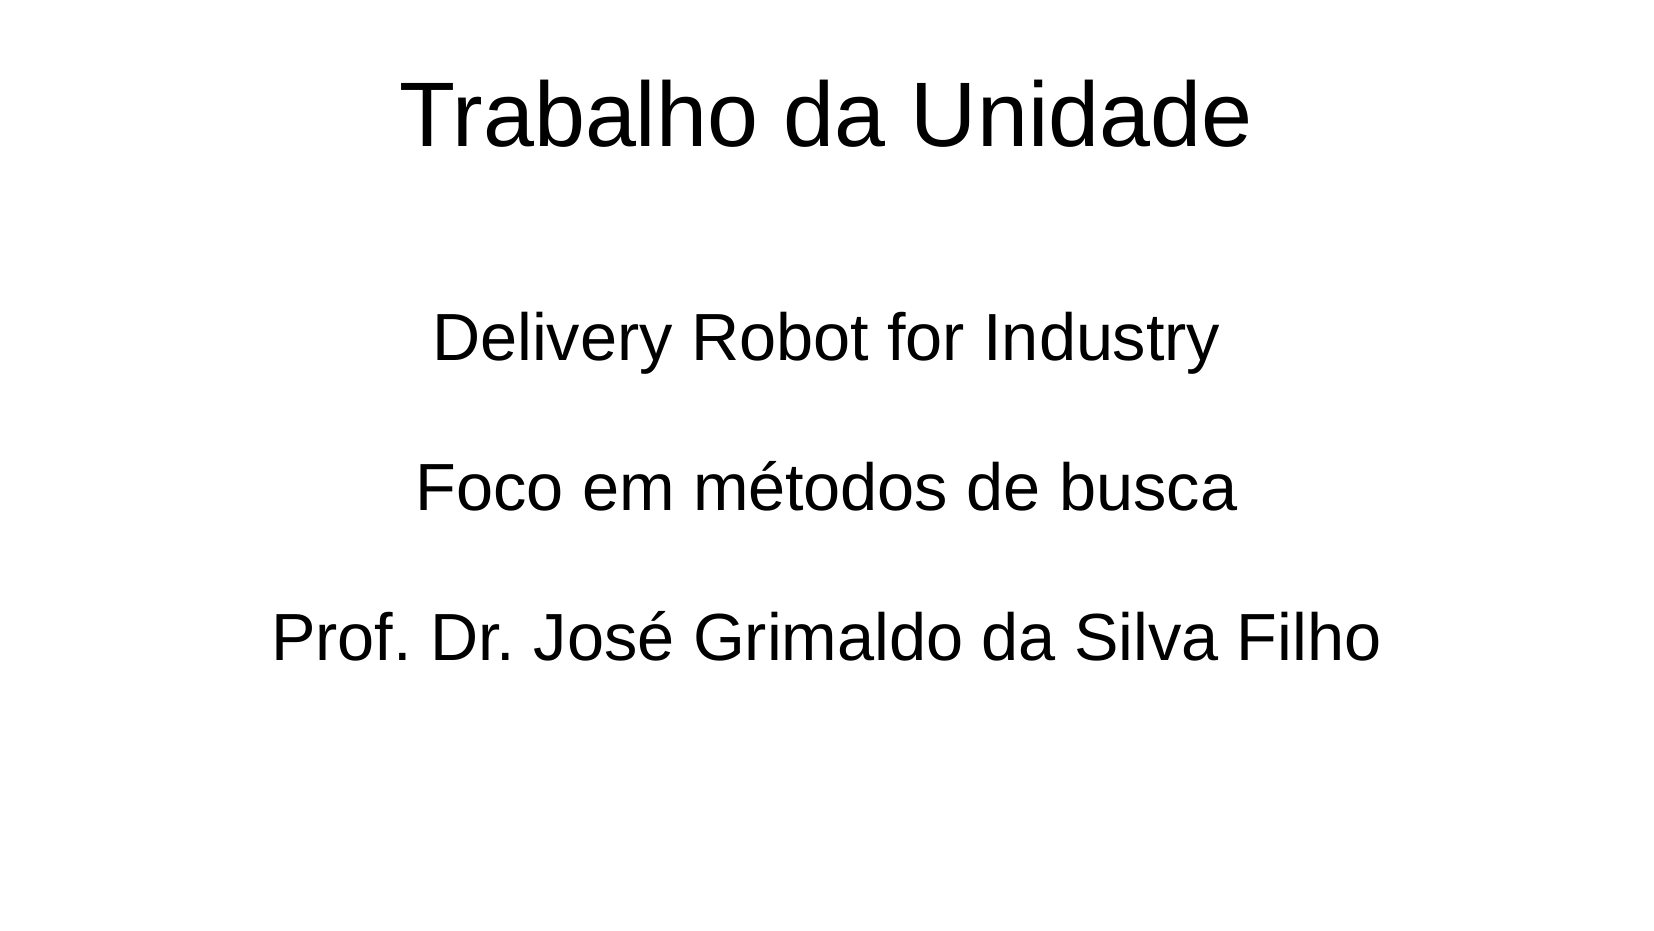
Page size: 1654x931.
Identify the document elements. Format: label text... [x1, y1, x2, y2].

title Trabalho da Unidade [82, 37, 1571, 193]
subtitle Delivery Robot for Industry Foco em métodos de busca Prof. Dr. José Grimaldo da Silva Filho [82, 217, 1571, 758]
